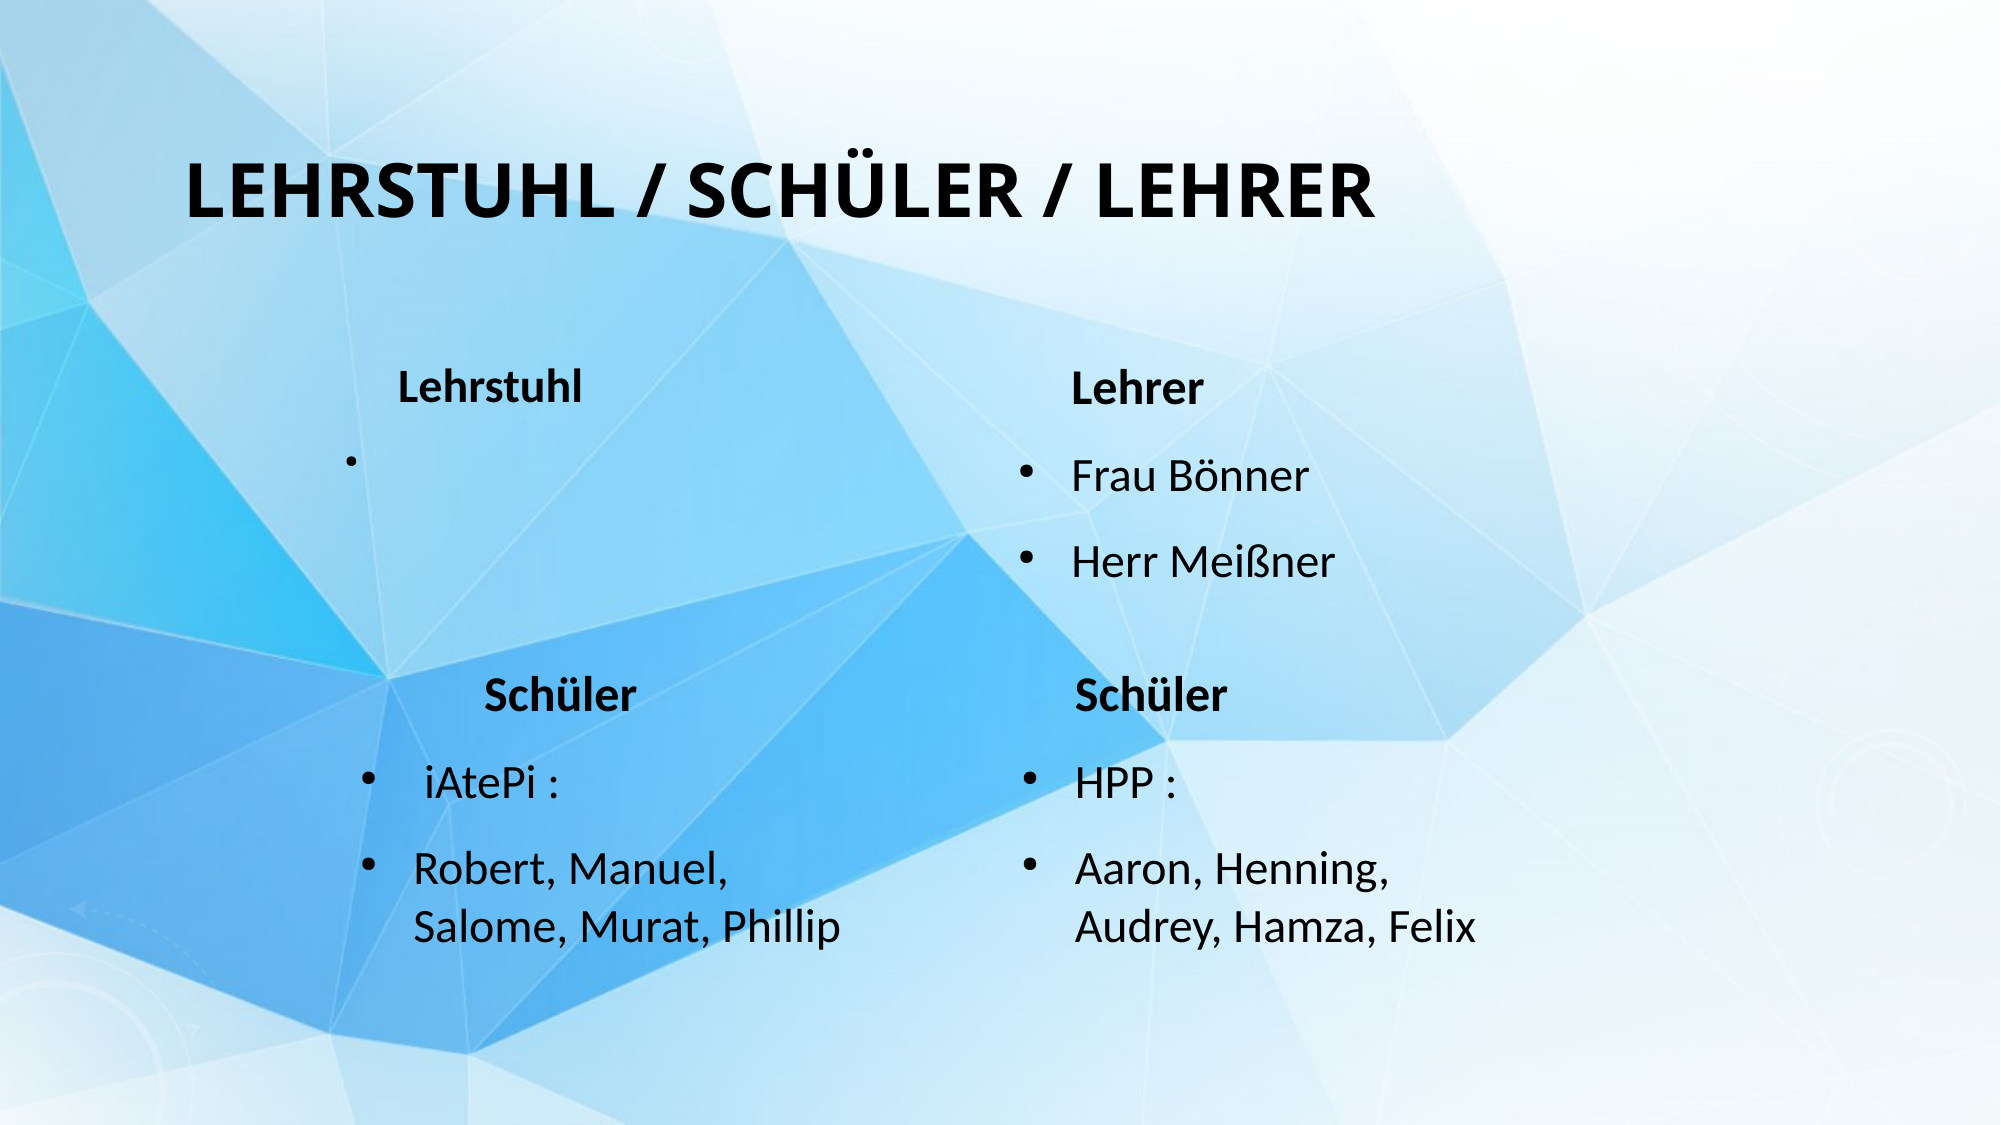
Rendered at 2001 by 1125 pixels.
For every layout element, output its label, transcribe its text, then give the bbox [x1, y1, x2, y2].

picture [0, 0, 2001, 1125]
list Lehrer Frau Bönner Herr Meißner [1000, 354, 1536, 640]
list Lehrstuhl [327, 354, 863, 640]
list Schüler HPP : Aaron, Henning, Audrey, Hamza, Felix [1003, 661, 1539, 995]
title Lehrstuhl / Schüler / Lehrer [168, 68, 1477, 308]
list Schüler iAtePi : Robert, Manuel, Salome, Murat, Phillip [342, 661, 878, 1002]
